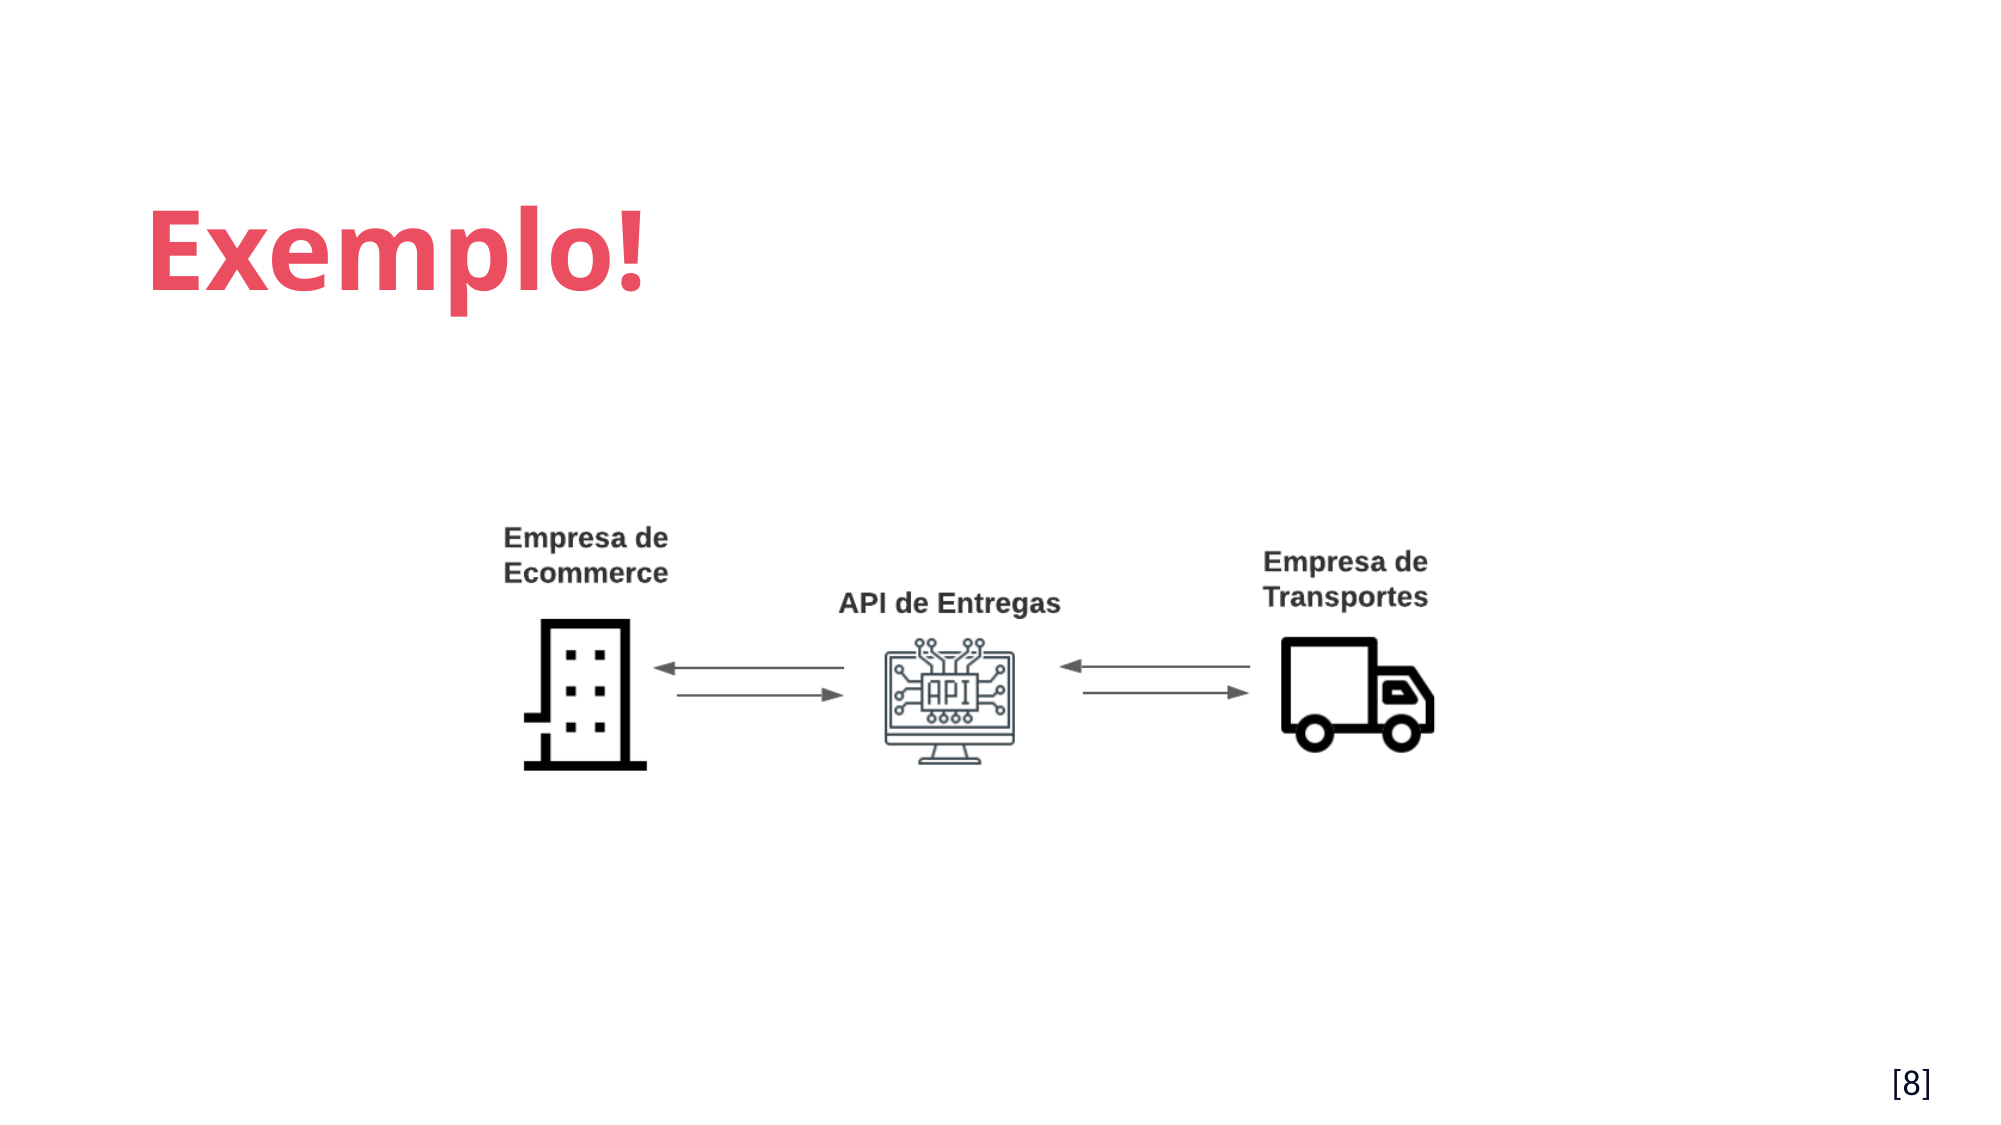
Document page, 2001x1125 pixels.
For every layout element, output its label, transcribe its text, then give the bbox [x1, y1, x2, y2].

text_box Exemplo! [123, 139, 1878, 324]
picture [364, 484, 1568, 821]
slide_number [8] [1871, 1038, 1992, 1125]
